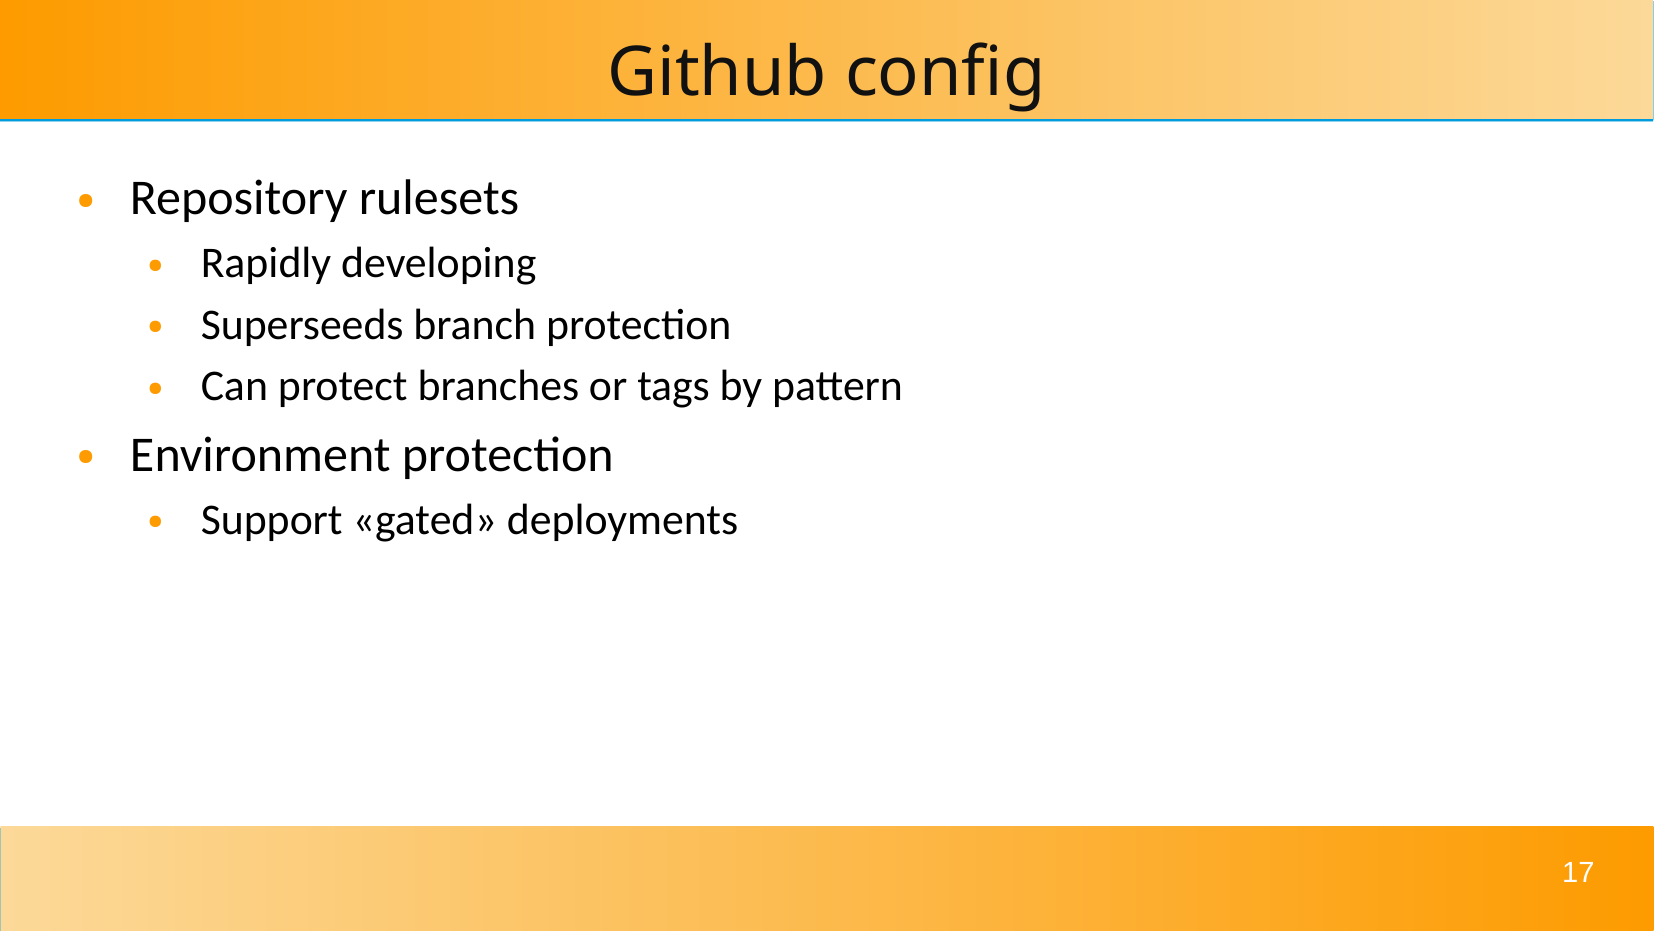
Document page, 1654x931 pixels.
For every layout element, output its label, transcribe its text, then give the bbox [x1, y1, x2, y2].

list Repository rulesets Rapidly developing Superseeds branch protection Can protect branches or tags by pattern Environment protection Support «gated» deployments [59, 177, 1543, 768]
title Networking [1101, 827, 1105, 930]
title Github config [59, 26, 1595, 111]
